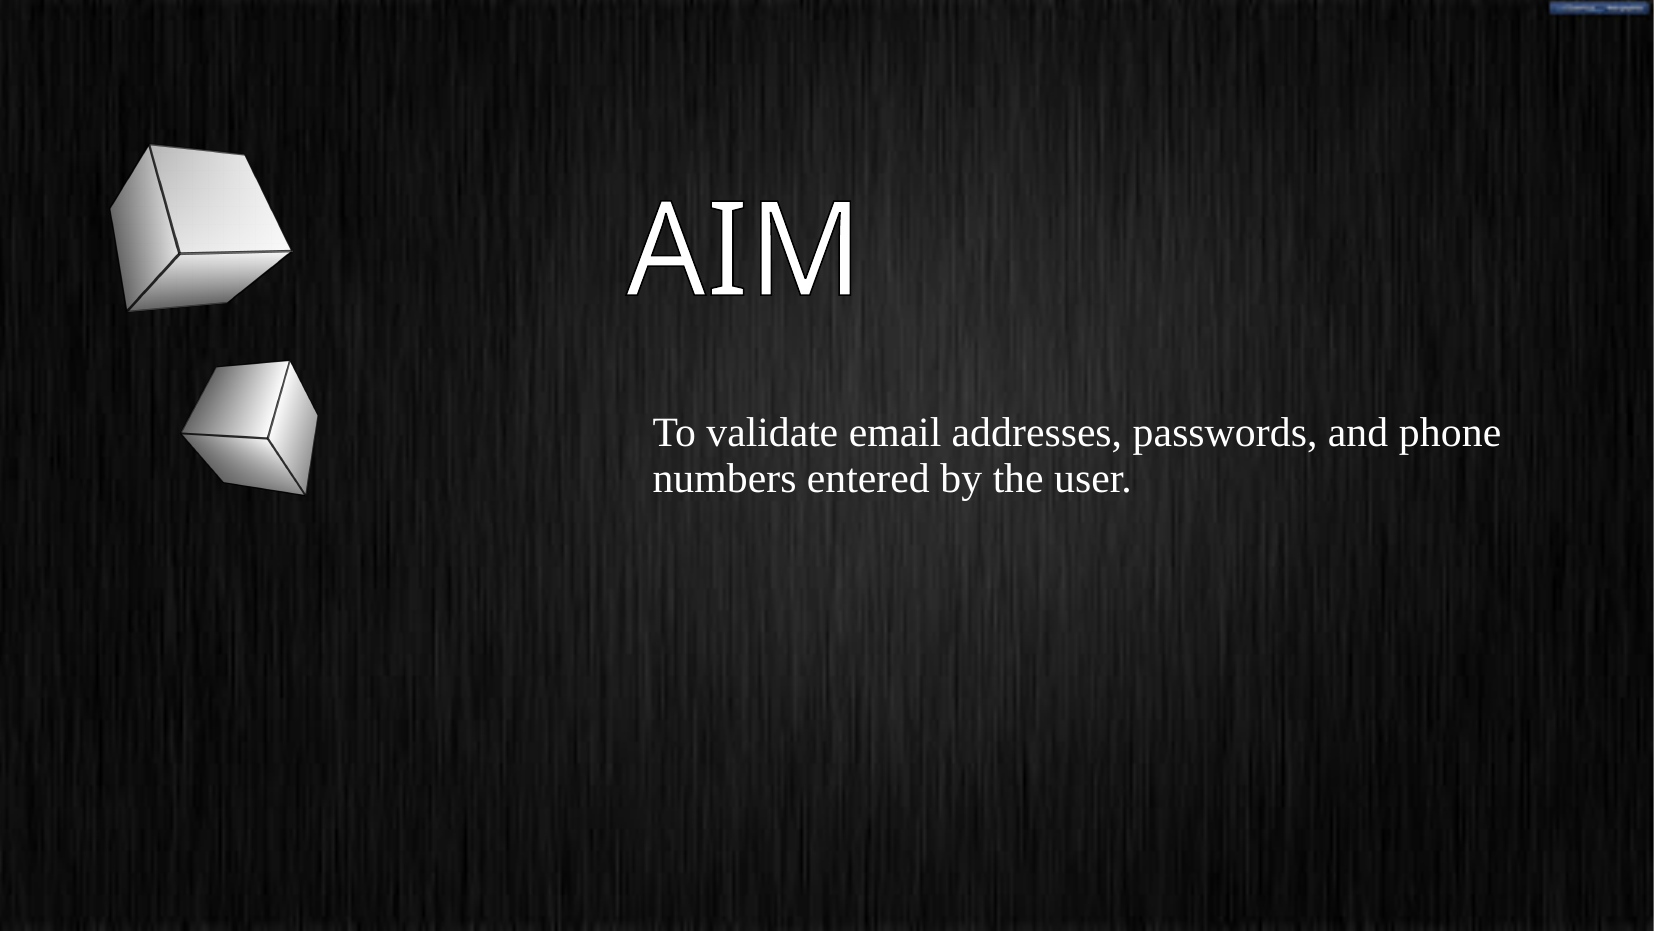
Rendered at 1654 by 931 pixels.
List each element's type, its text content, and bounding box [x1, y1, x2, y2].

text_box AIM [760, 201, 851, 296]
text_box AIM [625, 200, 707, 296]
picture [0, 0, 1654, 931]
text_box AIM [711, 201, 744, 296]
text_box To validate email addresses, passwords, and phone numbers entered by the user. [637, 401, 1524, 509]
